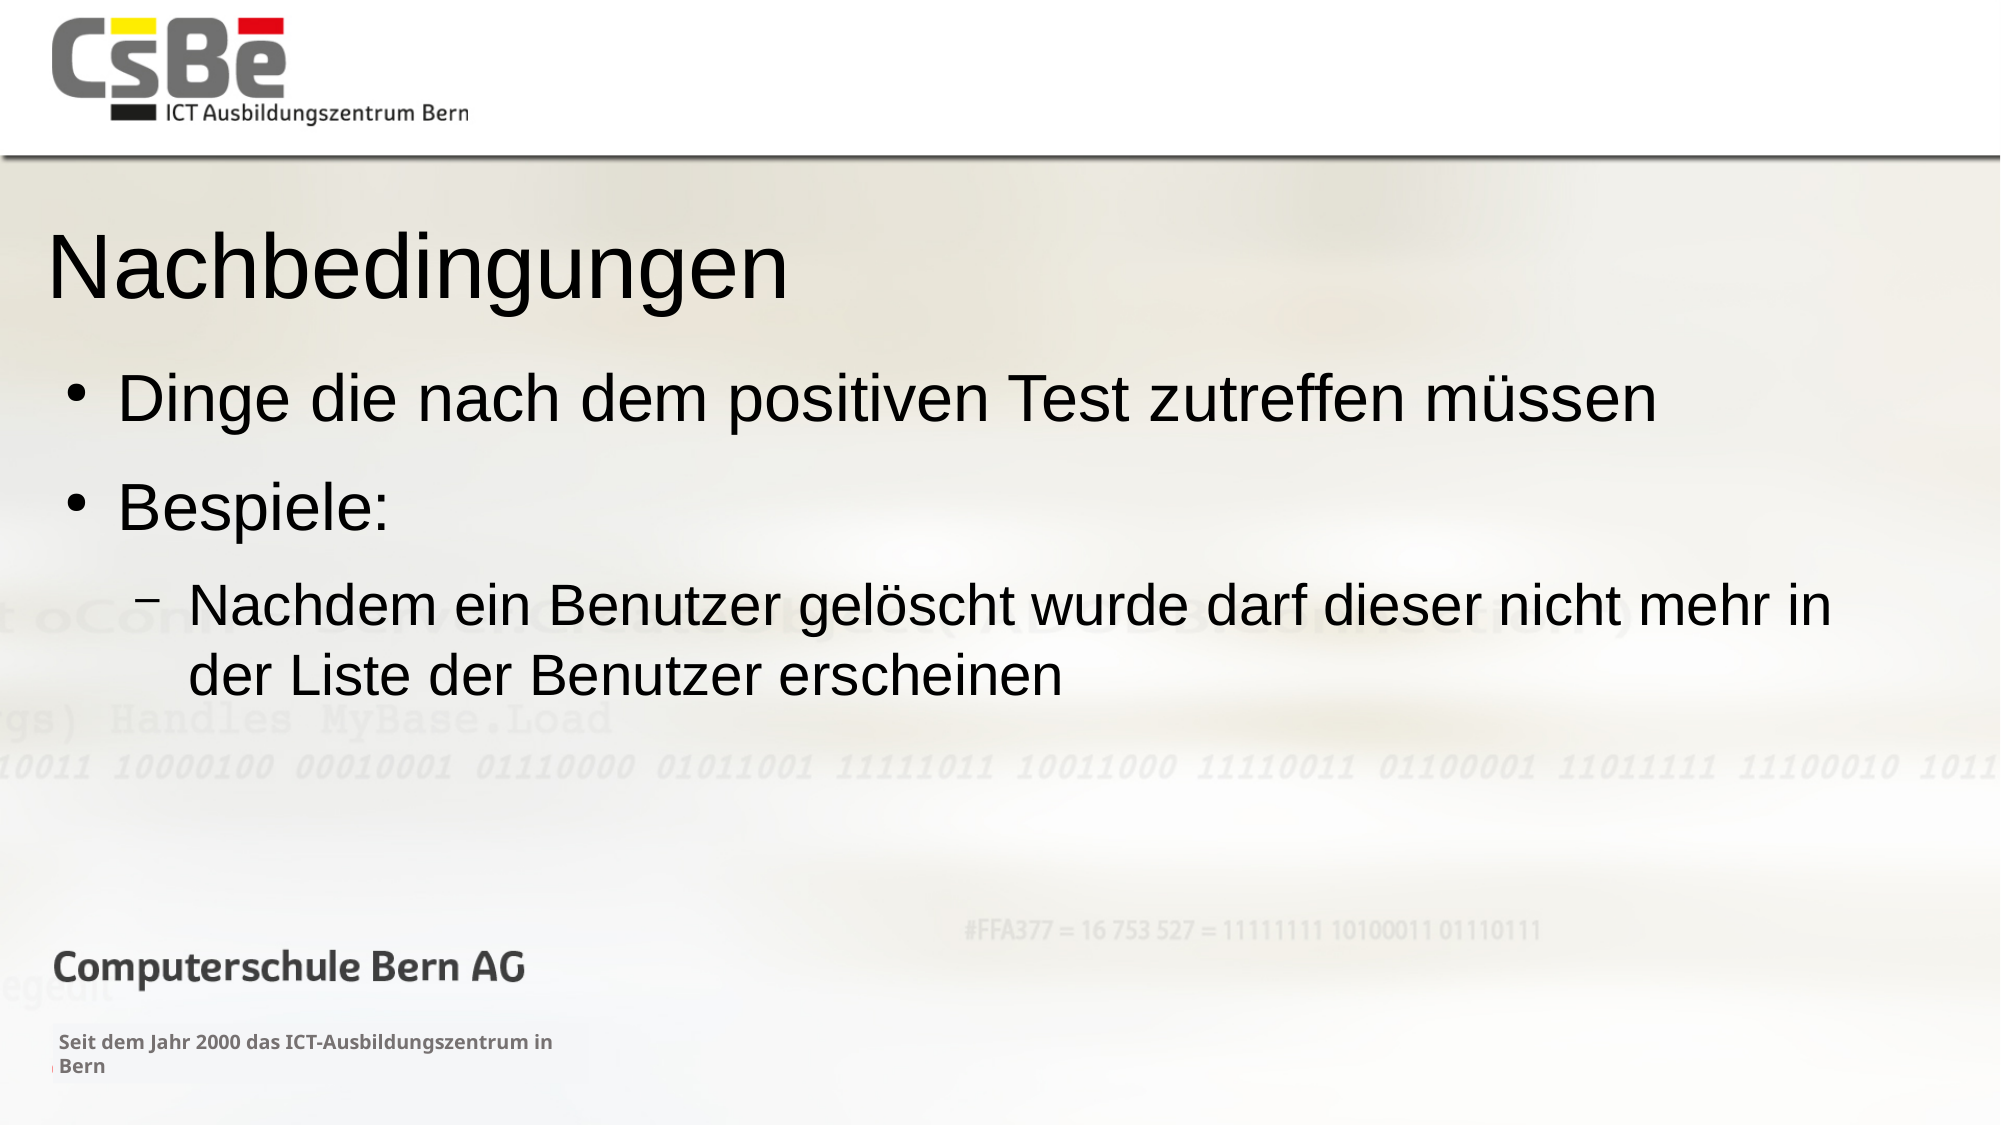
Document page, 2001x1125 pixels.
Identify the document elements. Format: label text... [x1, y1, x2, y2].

picture [0, 0, 2001, 1125]
list Nachbedingungen [46, 206, 1920, 355]
list Dinge die nach dem positiven Test zutreffen müssen Bespiele: Nachdem ein Benutzer gelöscht wurde darf dieser nicht mehr in der Liste der Benutzer erscheinen [46, 355, 1920, 886]
